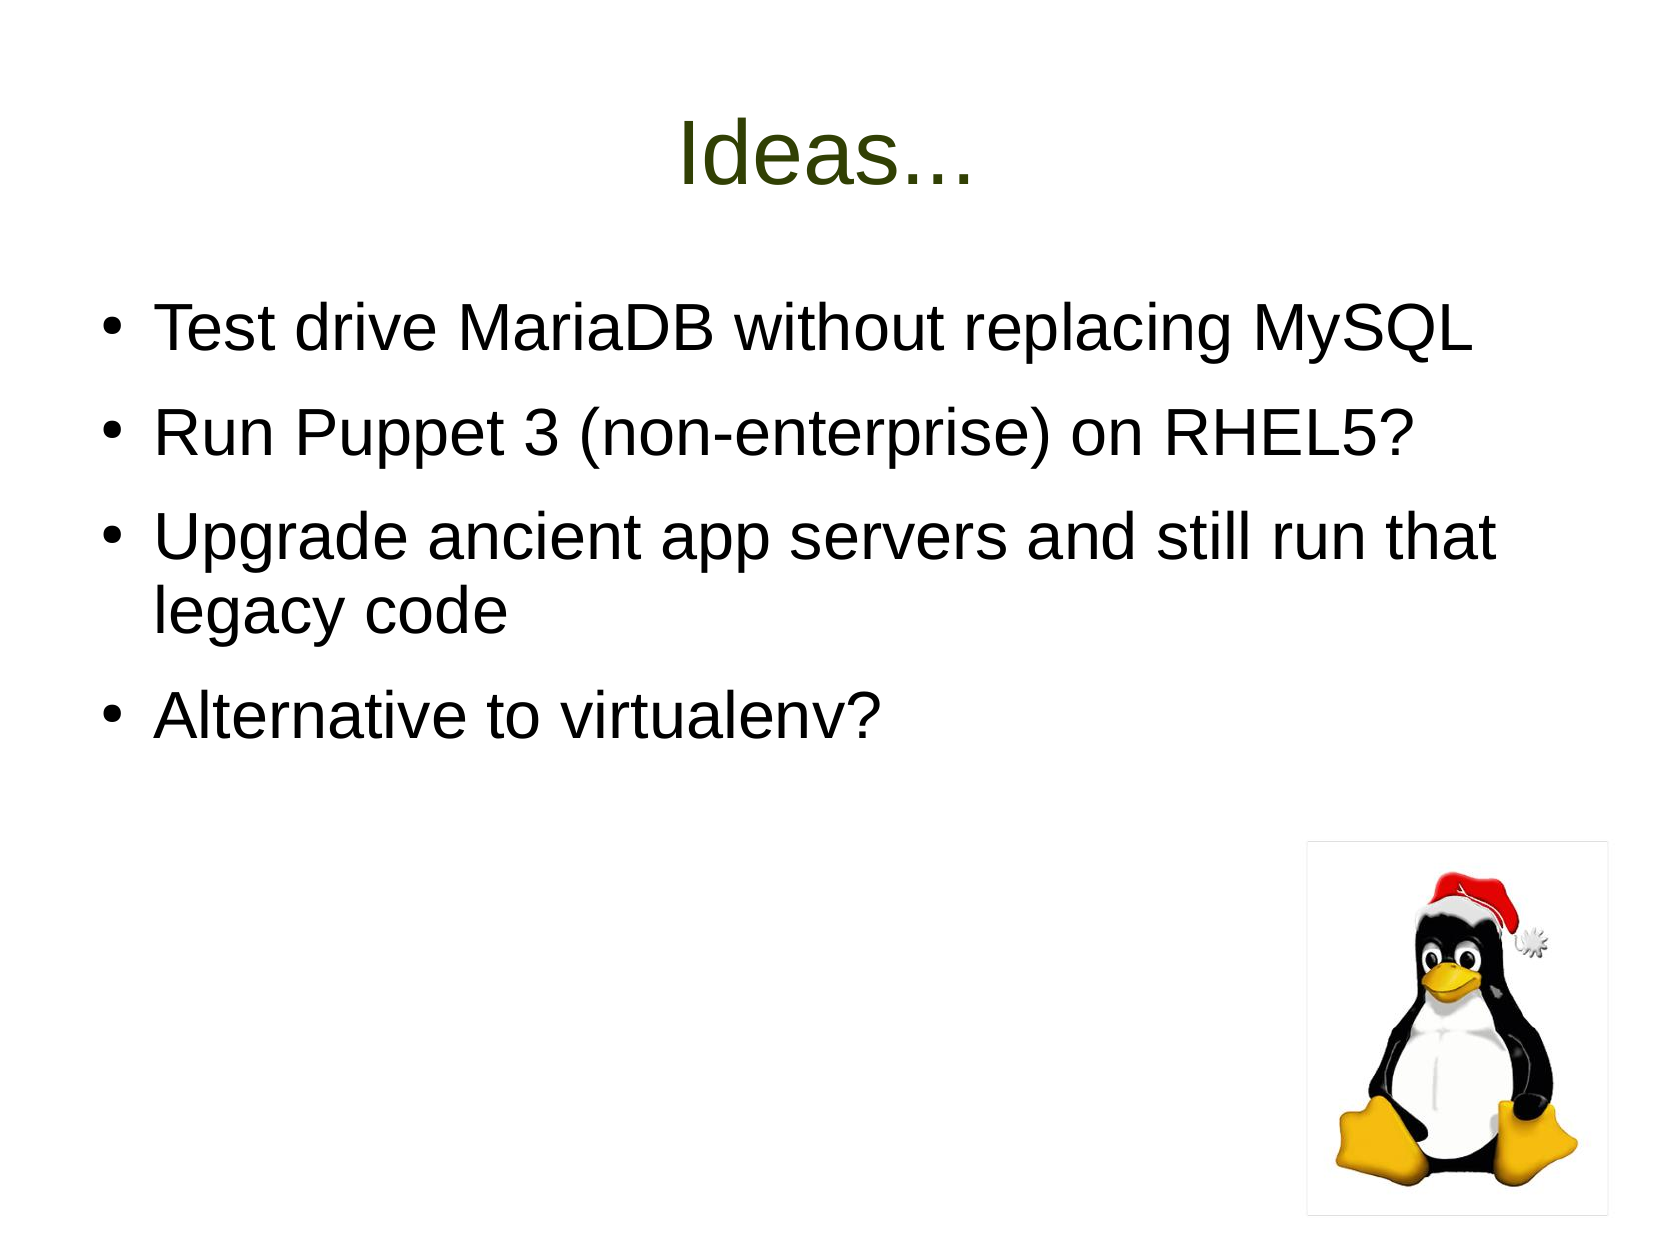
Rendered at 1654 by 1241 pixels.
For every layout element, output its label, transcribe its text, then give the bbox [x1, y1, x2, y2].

picture [1260, 831, 1654, 1225]
title Ideas... [82, 49, 1571, 257]
list Test drive MariaDB without replacing MySQL Run Puppet 3 (non-enterprise) on RHEL5? Upgrade ancient app servers and still run that legacy code Alternative to virtualenv? [82, 290, 1571, 1109]
